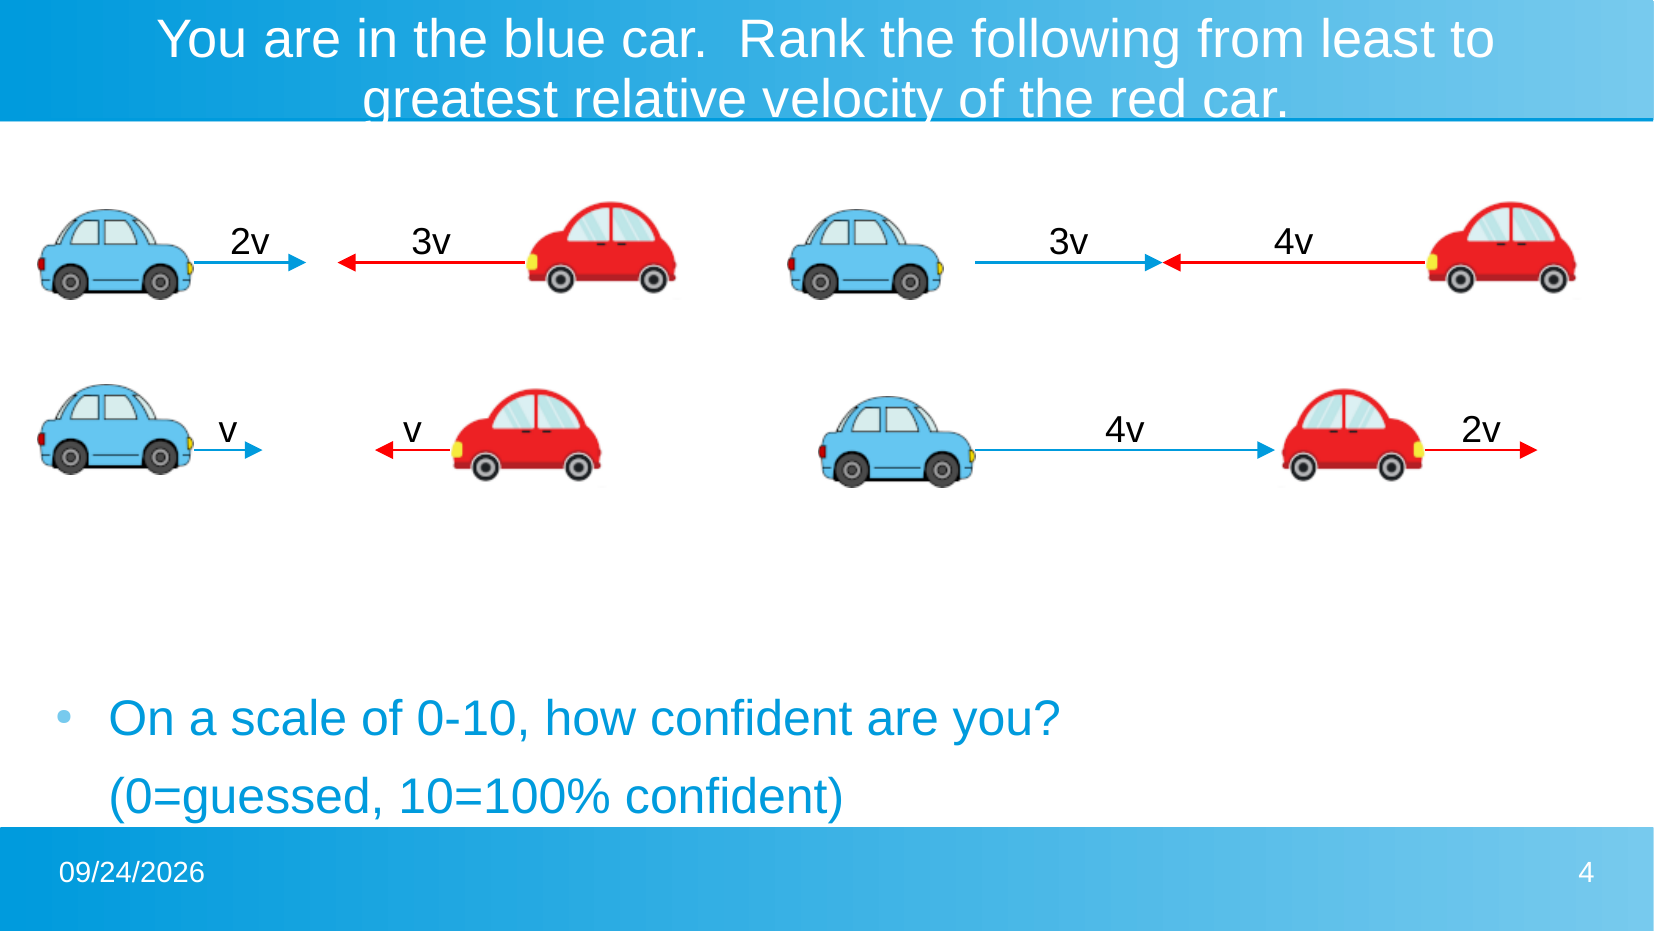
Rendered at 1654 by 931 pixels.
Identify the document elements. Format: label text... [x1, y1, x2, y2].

picture [1425, 200, 1582, 301]
picture [787, 209, 944, 301]
picture [818, 396, 976, 488]
list On a scale of 0-10, how confident are you? (0=guessed, 10=100% confident) [37, 612, 1573, 931]
picture [37, 384, 194, 475]
picture [450, 387, 607, 488]
title You are in the blue car. Rank the following from least to greatest relative velocity of the red car. [59, 8, 1595, 130]
picture [1277, 387, 1426, 488]
picture [37, 209, 194, 301]
picture [525, 200, 682, 301]
